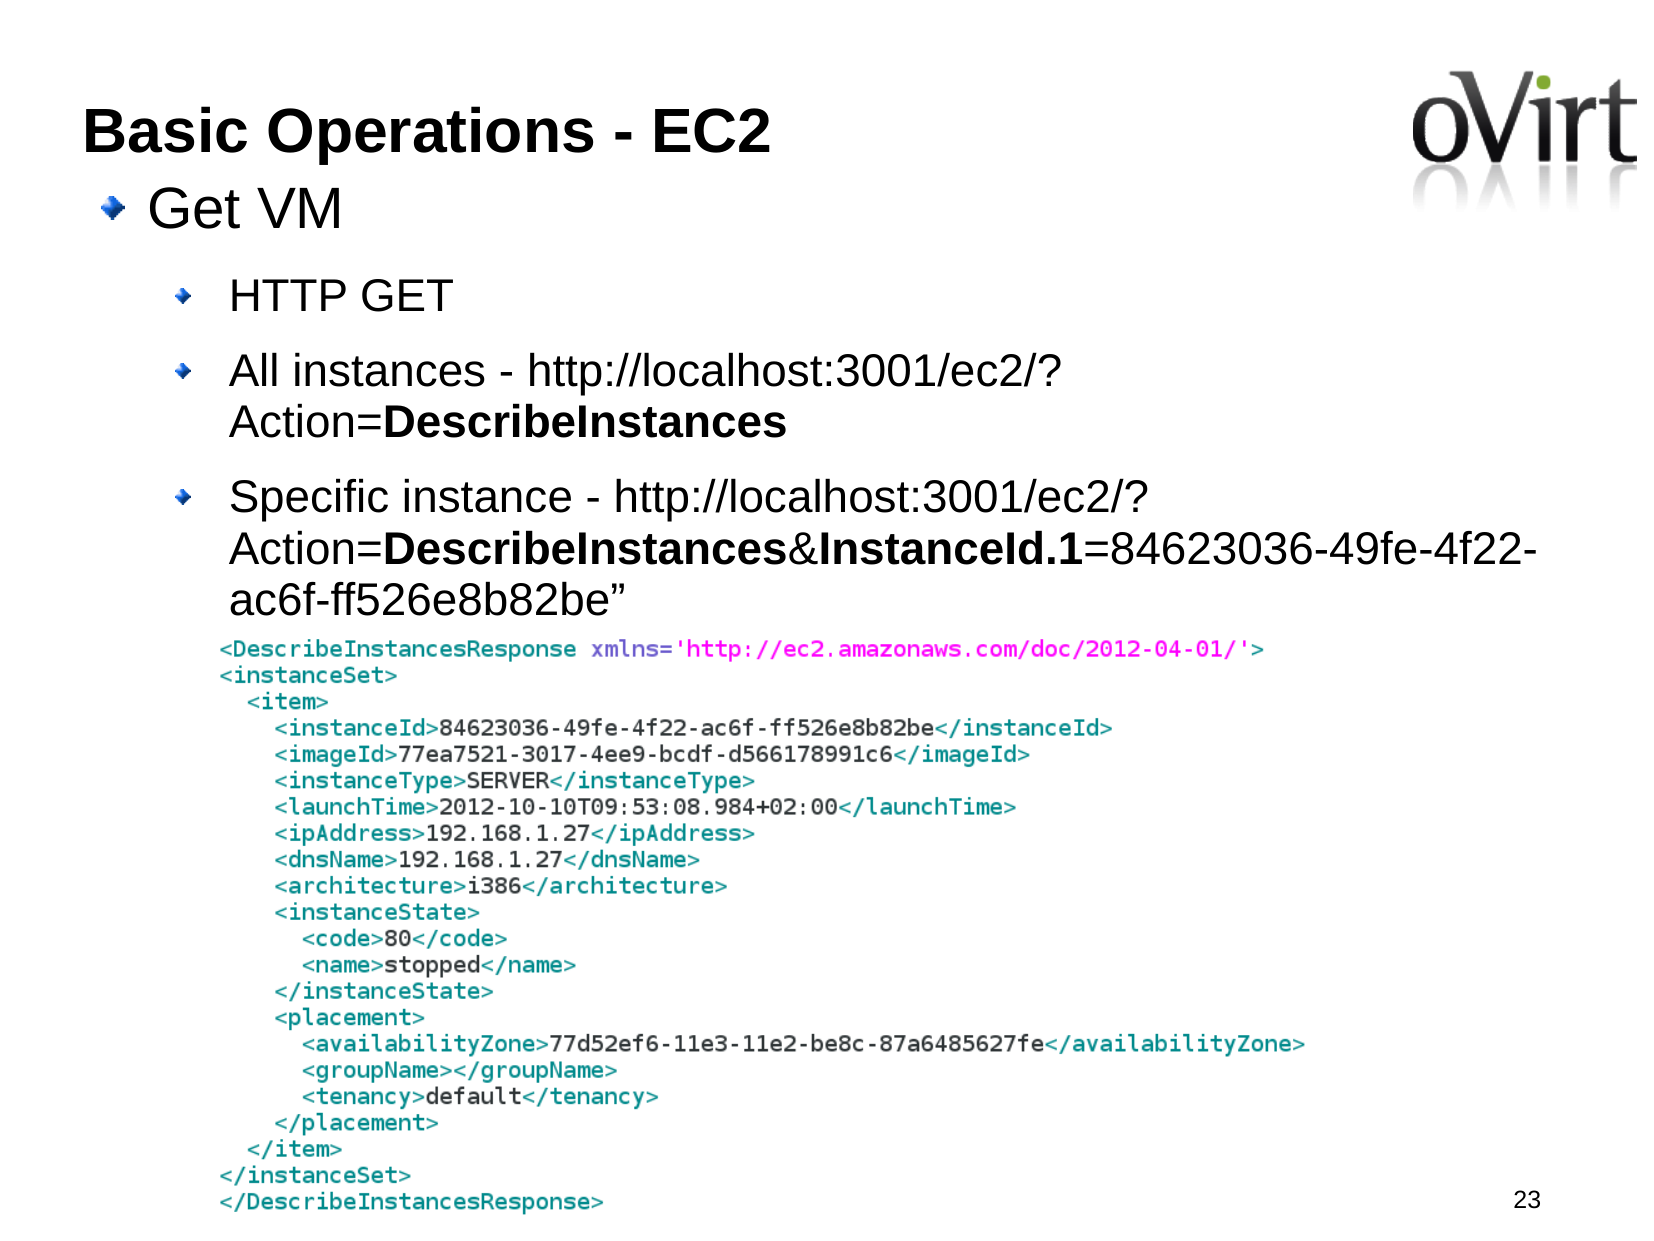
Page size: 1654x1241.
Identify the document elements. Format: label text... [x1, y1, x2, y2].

picture [218, 638, 1322, 1217]
list Get VM HTTP GET All instances - http://localhost:3001/ec2/?Action=DescribeInstances Specific instance - http://localhost:3001/ec2/?Action=DescribeInstances&InstanceId.1=84623036-49fe-4f22-ac6f-ff526e8b82be” [86, 175, 1576, 970]
picture [1413, 63, 1637, 212]
title Basic Operations - EC2 [82, 37, 1303, 226]
